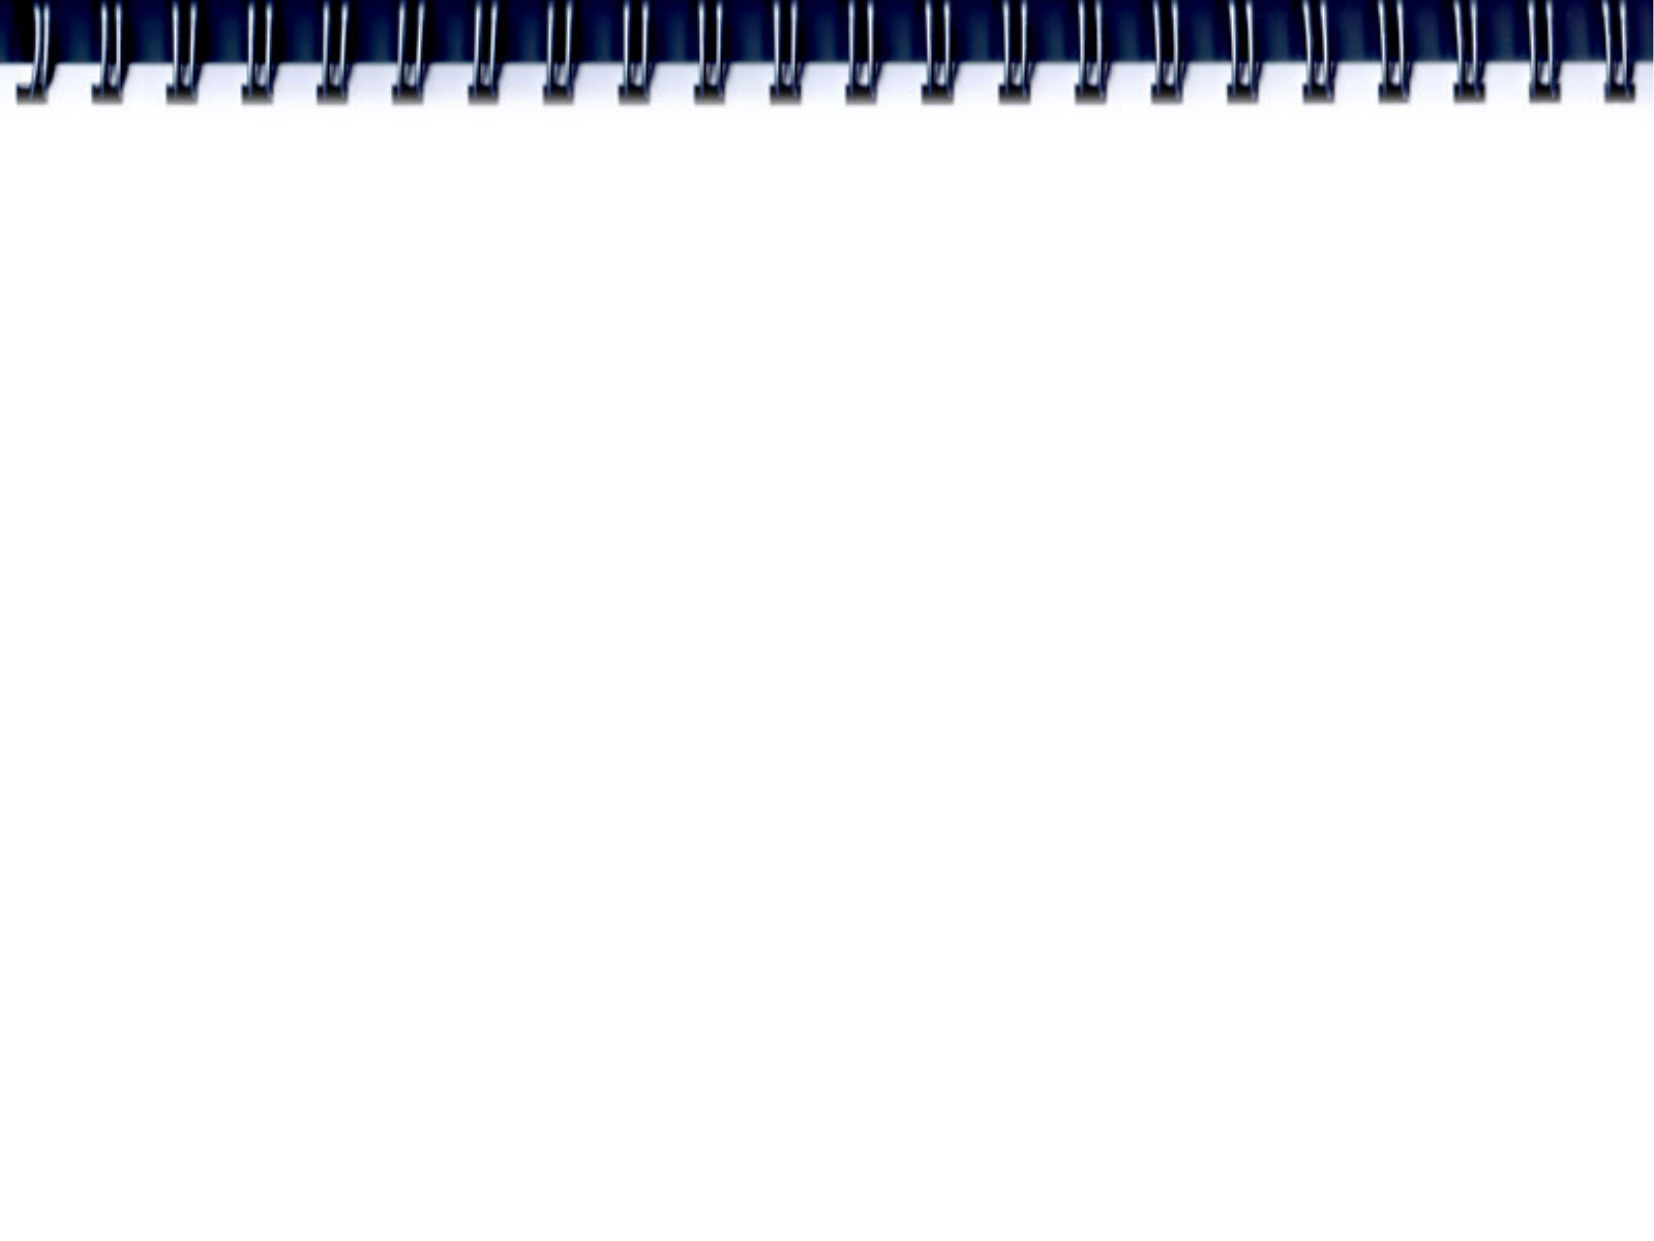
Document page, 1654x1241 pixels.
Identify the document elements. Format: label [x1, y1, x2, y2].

picture [0, 0, 1654, 121]
